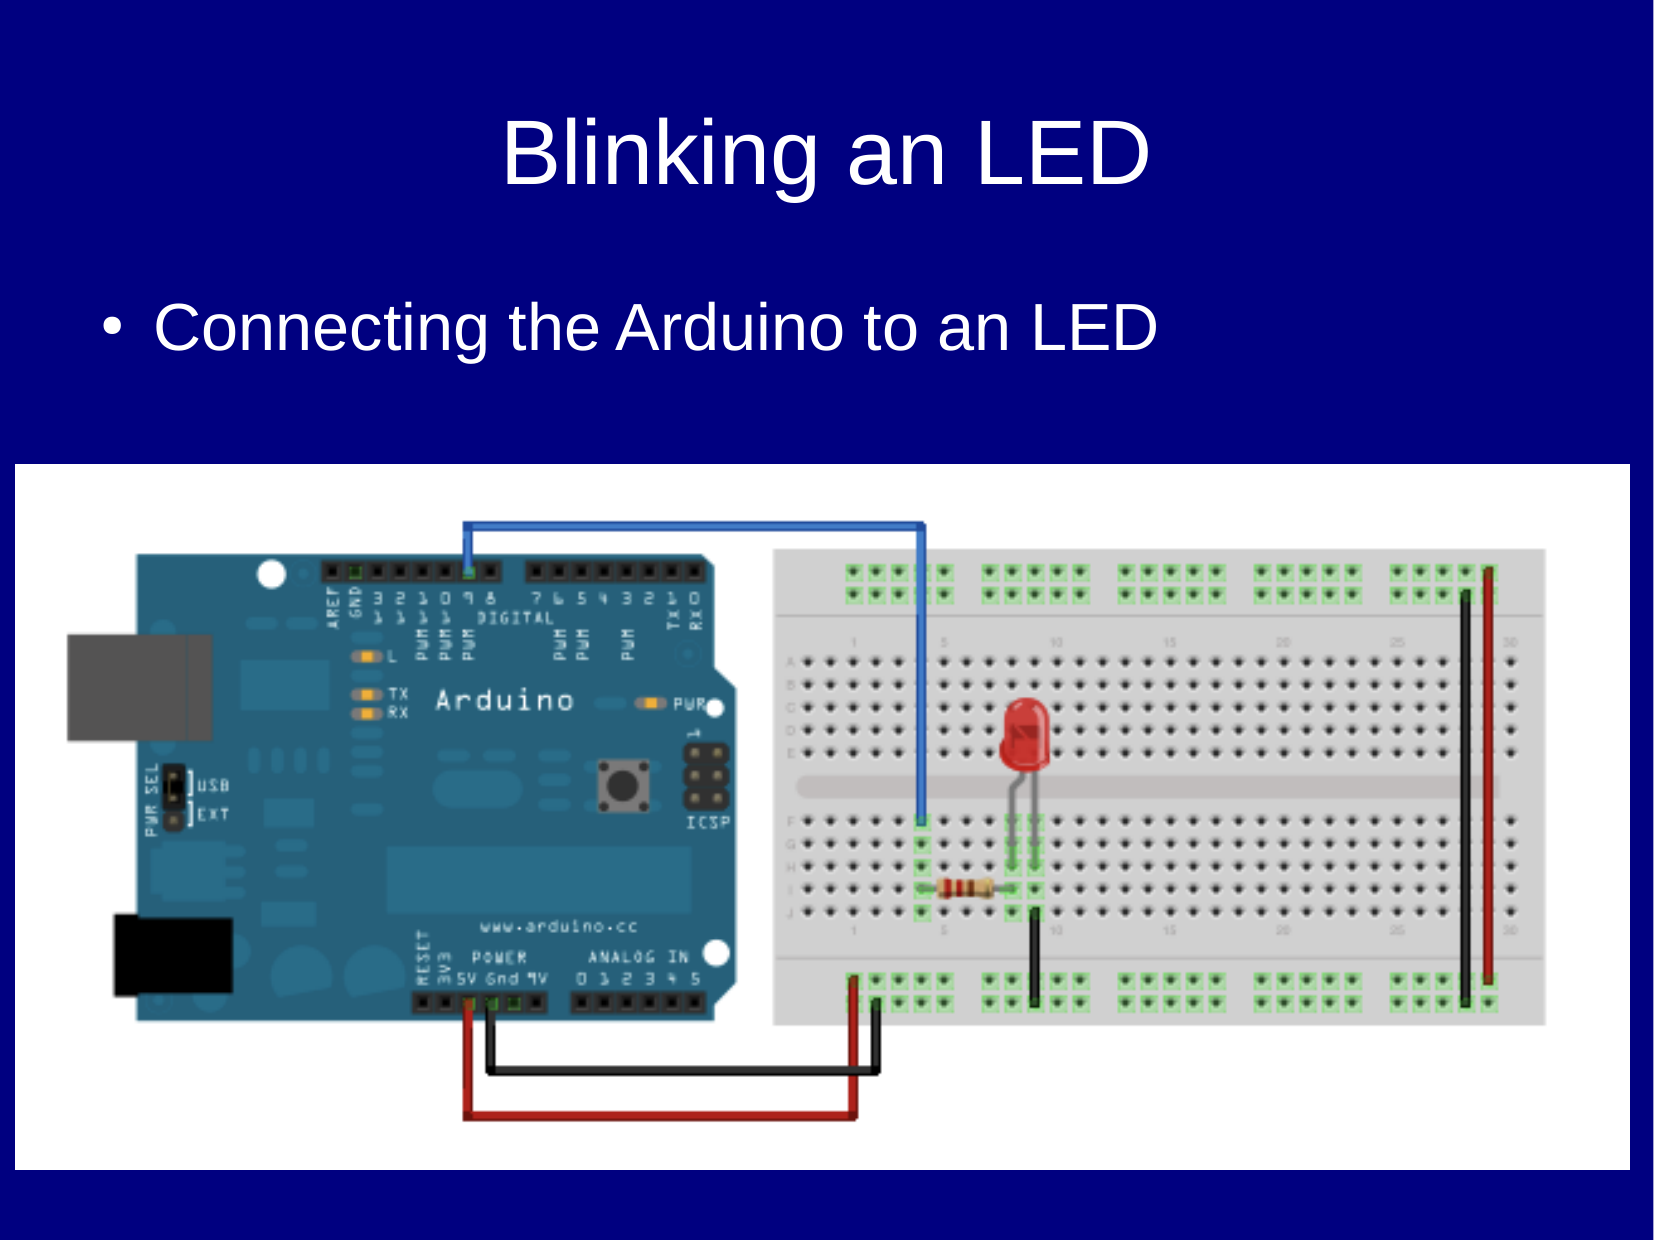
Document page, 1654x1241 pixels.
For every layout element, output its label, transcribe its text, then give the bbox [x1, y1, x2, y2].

picture [15, 464, 1630, 1171]
title Blinking an LED [82, 49, 1571, 257]
list Connecting the Arduino to an LED [82, 290, 1571, 464]
